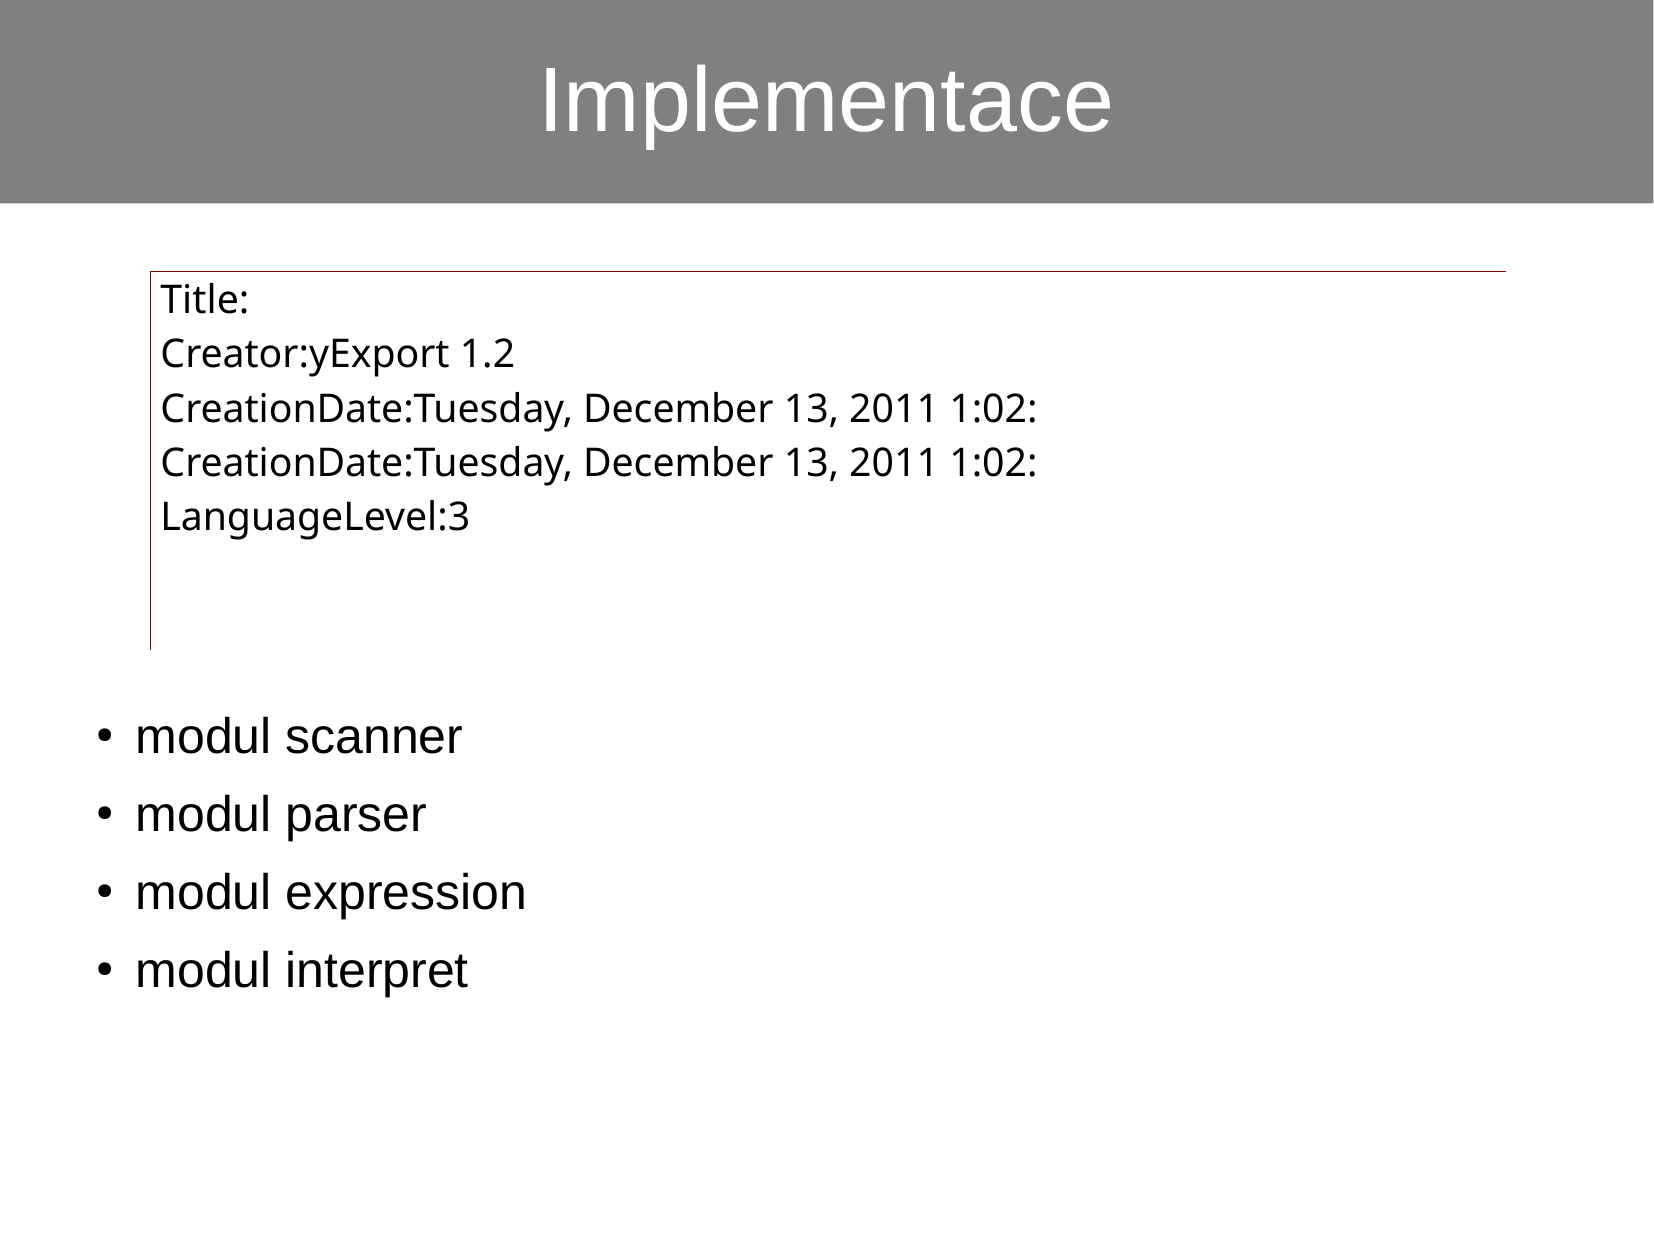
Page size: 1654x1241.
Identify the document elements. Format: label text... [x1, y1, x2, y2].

list modul scanner modul parser modul expression modul interpret [82, 708, 1571, 1002]
title Implementace [0, 0, 1654, 204]
picture [147, 268, 1506, 650]
